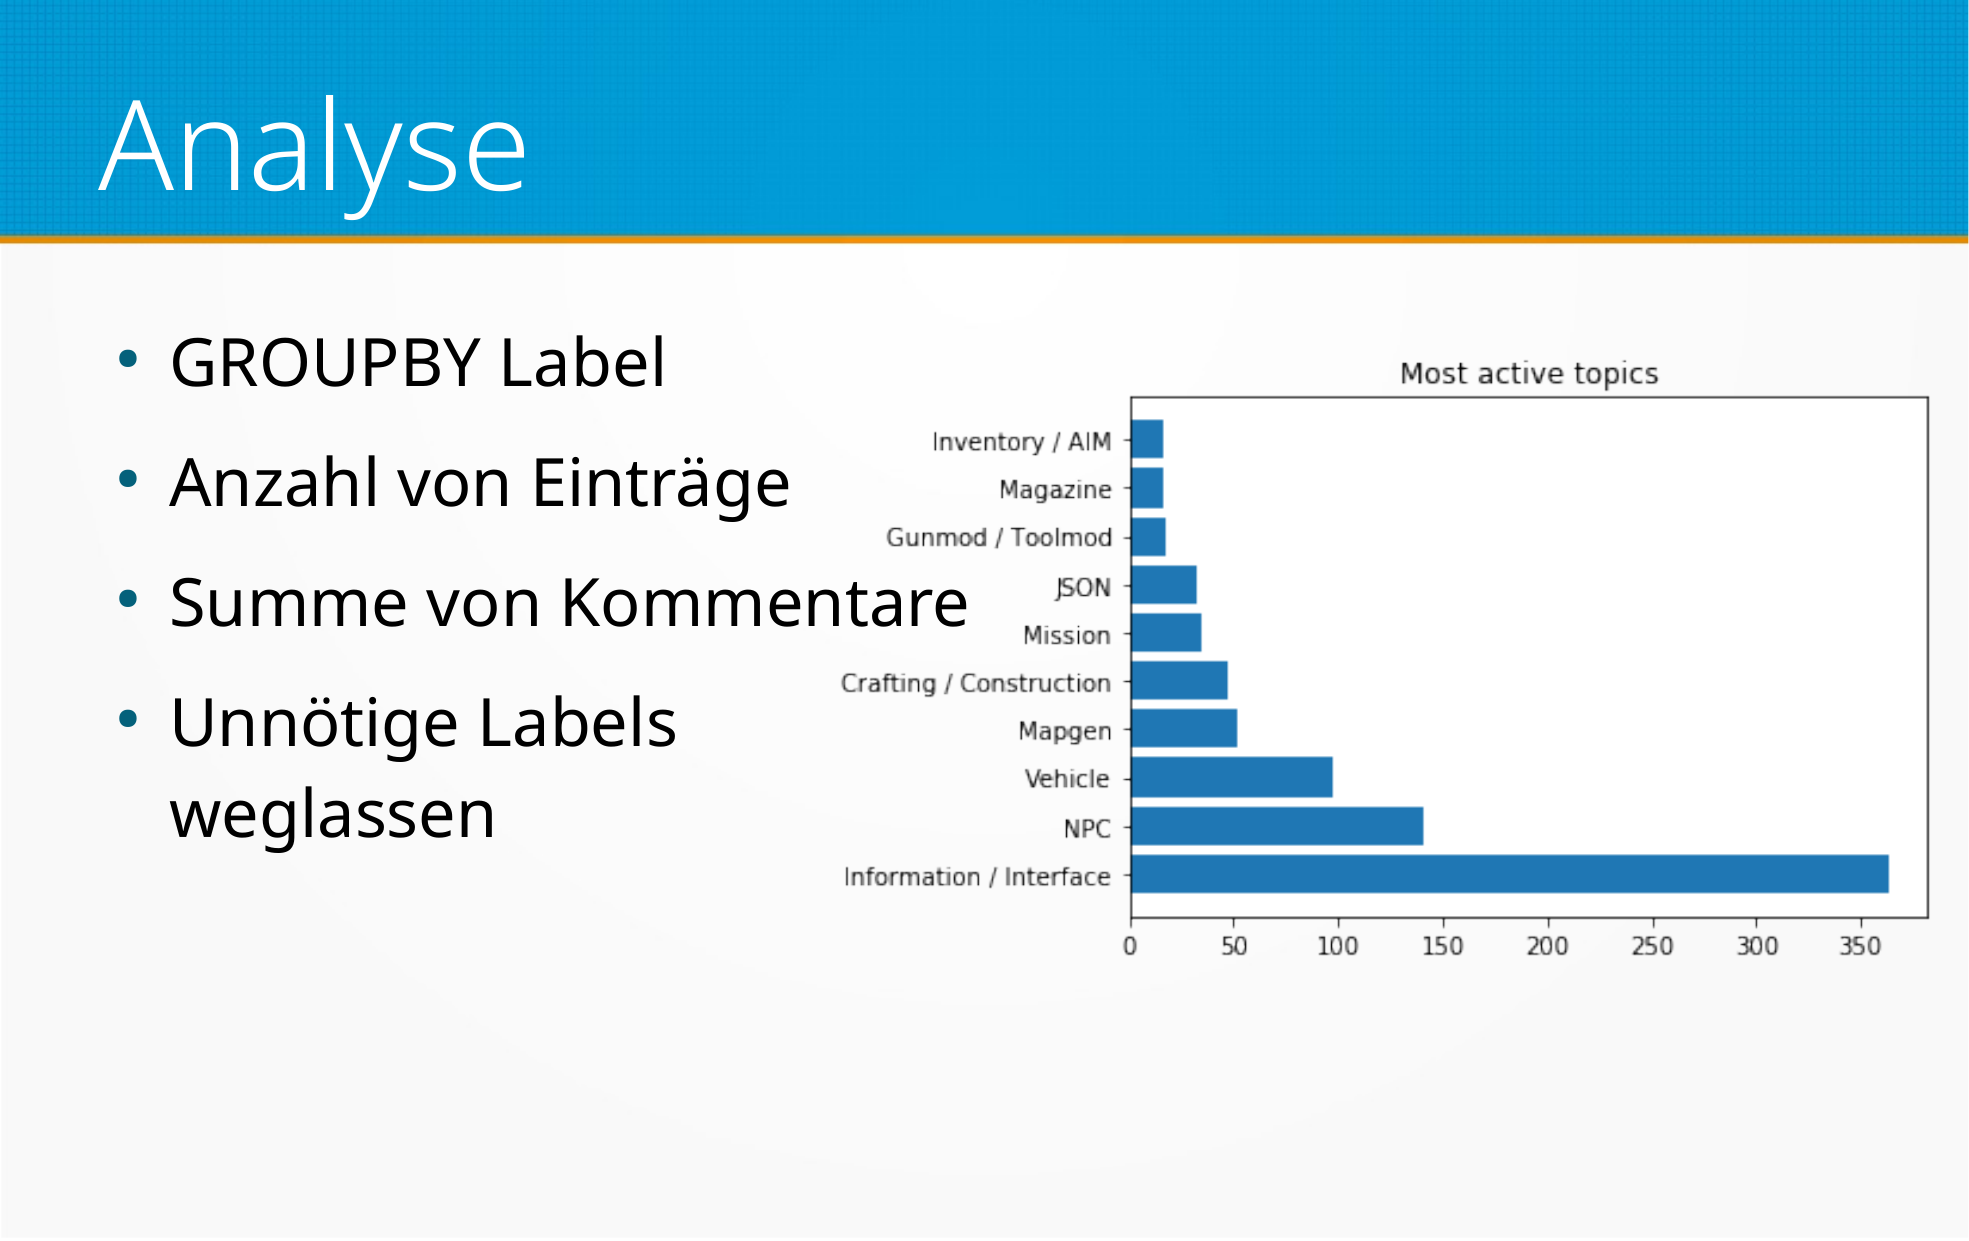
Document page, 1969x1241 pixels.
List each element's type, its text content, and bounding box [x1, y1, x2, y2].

title Analyse [98, 19, 1870, 227]
picture [0, 233, 1969, 1241]
list GROUPBY Label Anzahl von Einträge Summe von Kommentare Unnötige Labels weglassen [98, 315, 976, 1081]
